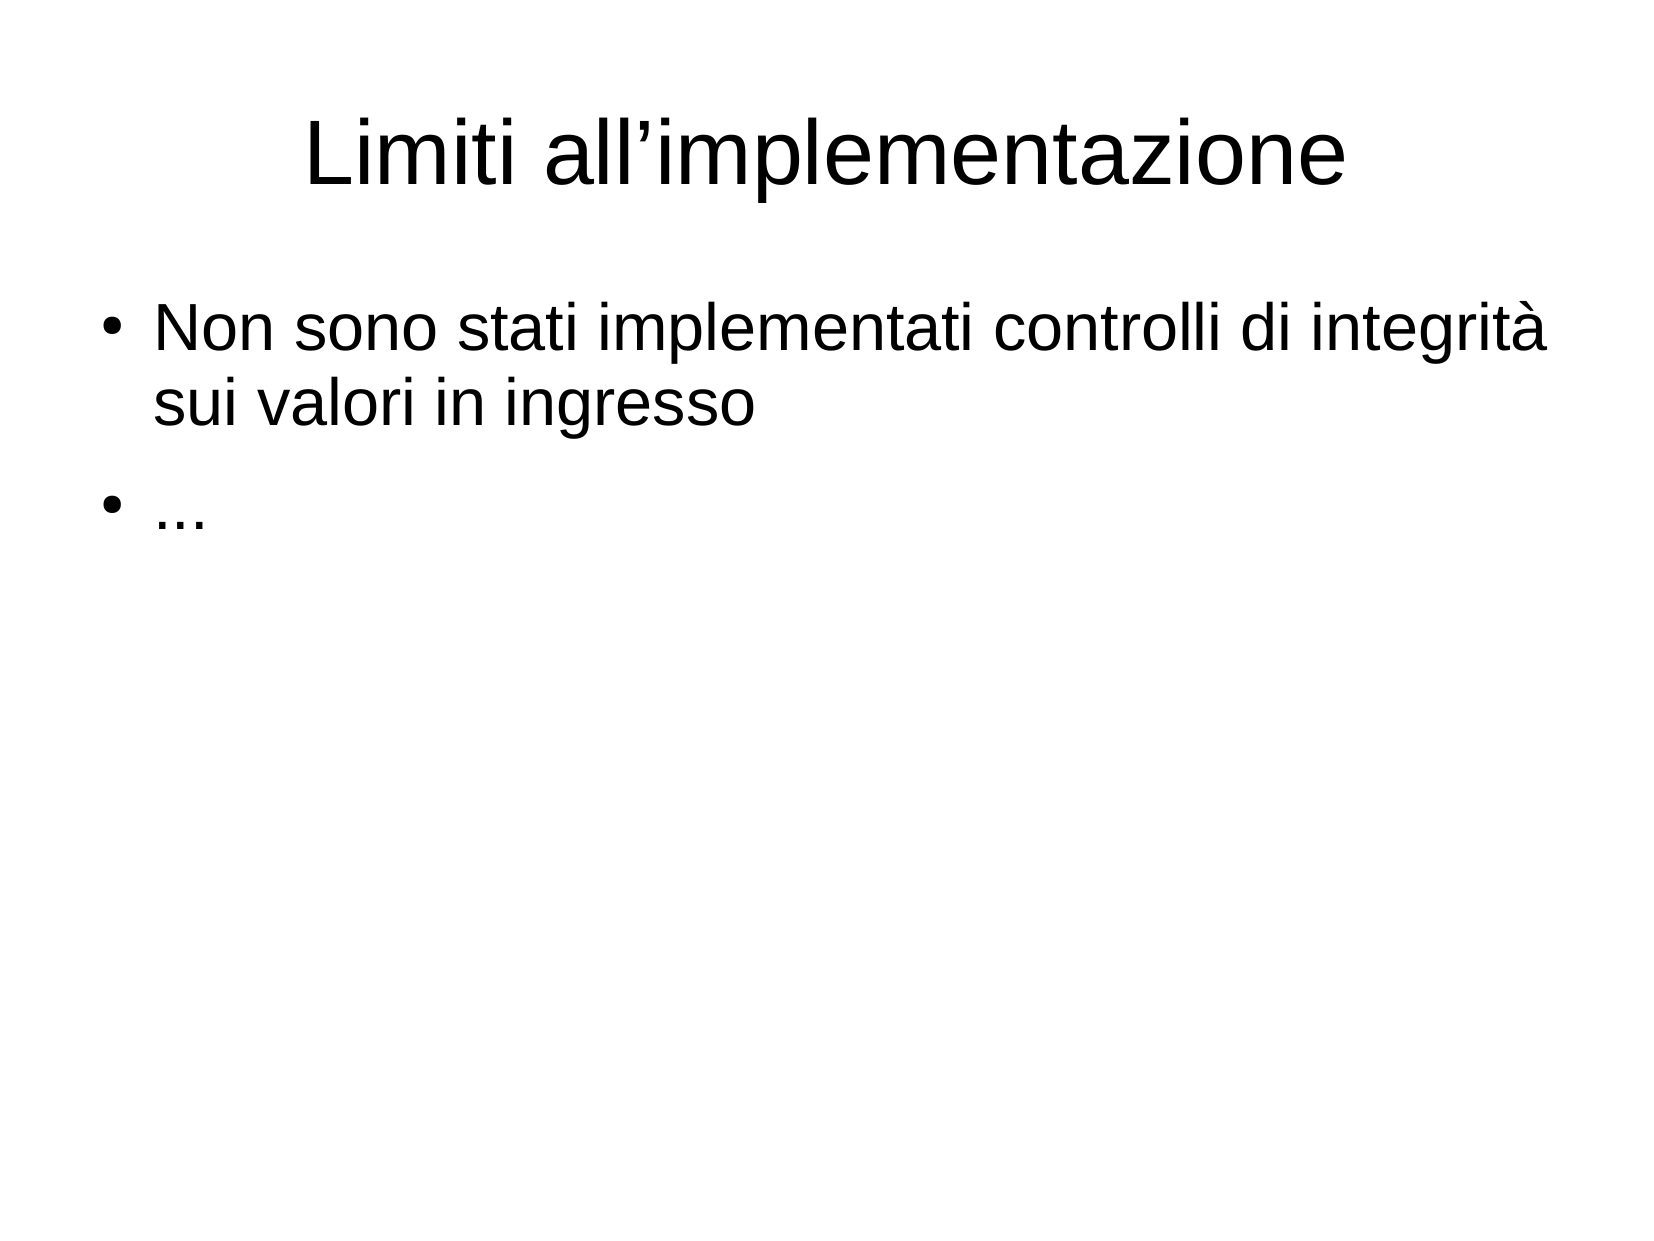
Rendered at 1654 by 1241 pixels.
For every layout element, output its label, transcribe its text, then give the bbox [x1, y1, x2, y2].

list Non sono stati implementati controlli di integrità sui valori in ingresso ... [82, 290, 1571, 1010]
title Limiti all’implementazione [82, 49, 1571, 257]
